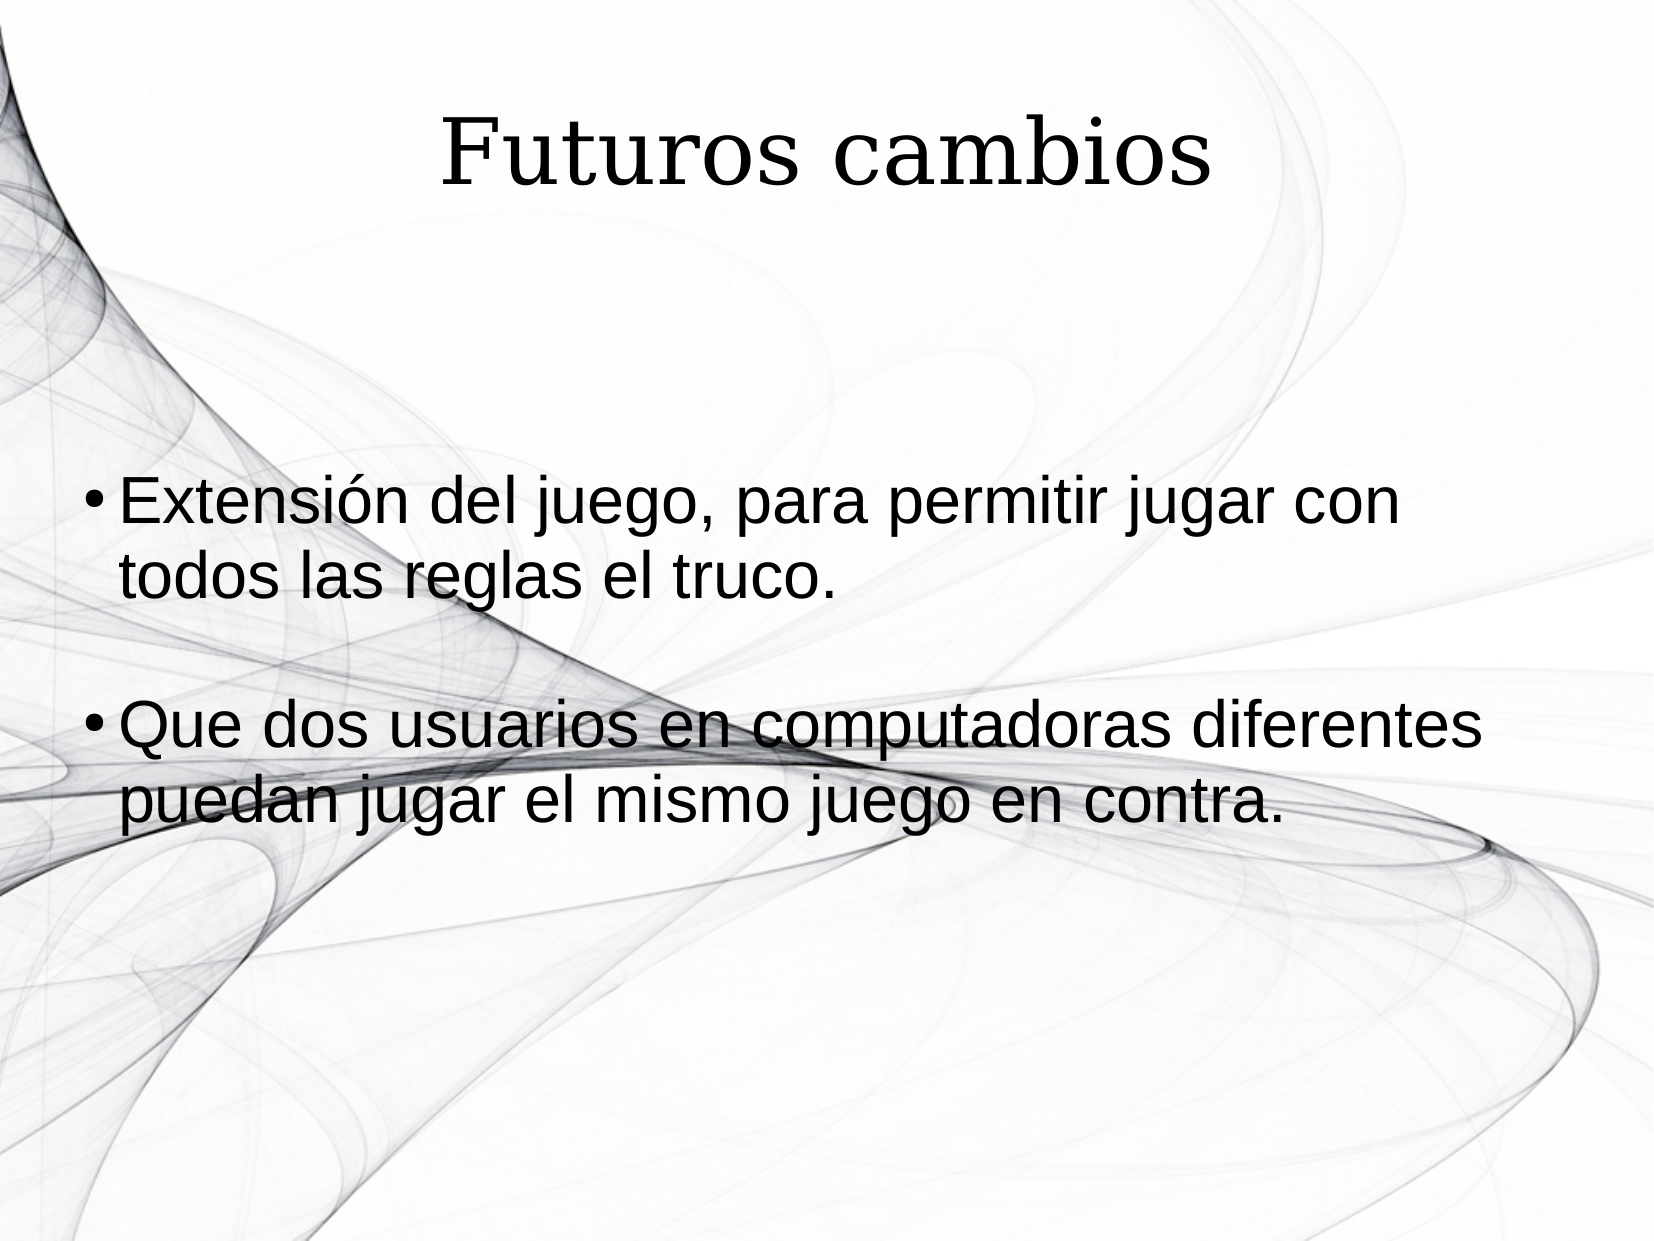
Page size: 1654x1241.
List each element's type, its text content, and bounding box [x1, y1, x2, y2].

title Futuros cambios [82, 49, 1571, 257]
subtitle Extensión del juego, para permitir jugar con todos las reglas el truco. Que dos usuarios en computadoras diferentes puedan jugar el mismo juego en contra. [82, 290, 1571, 1010]
picture [0, 0, 1654, 1241]
